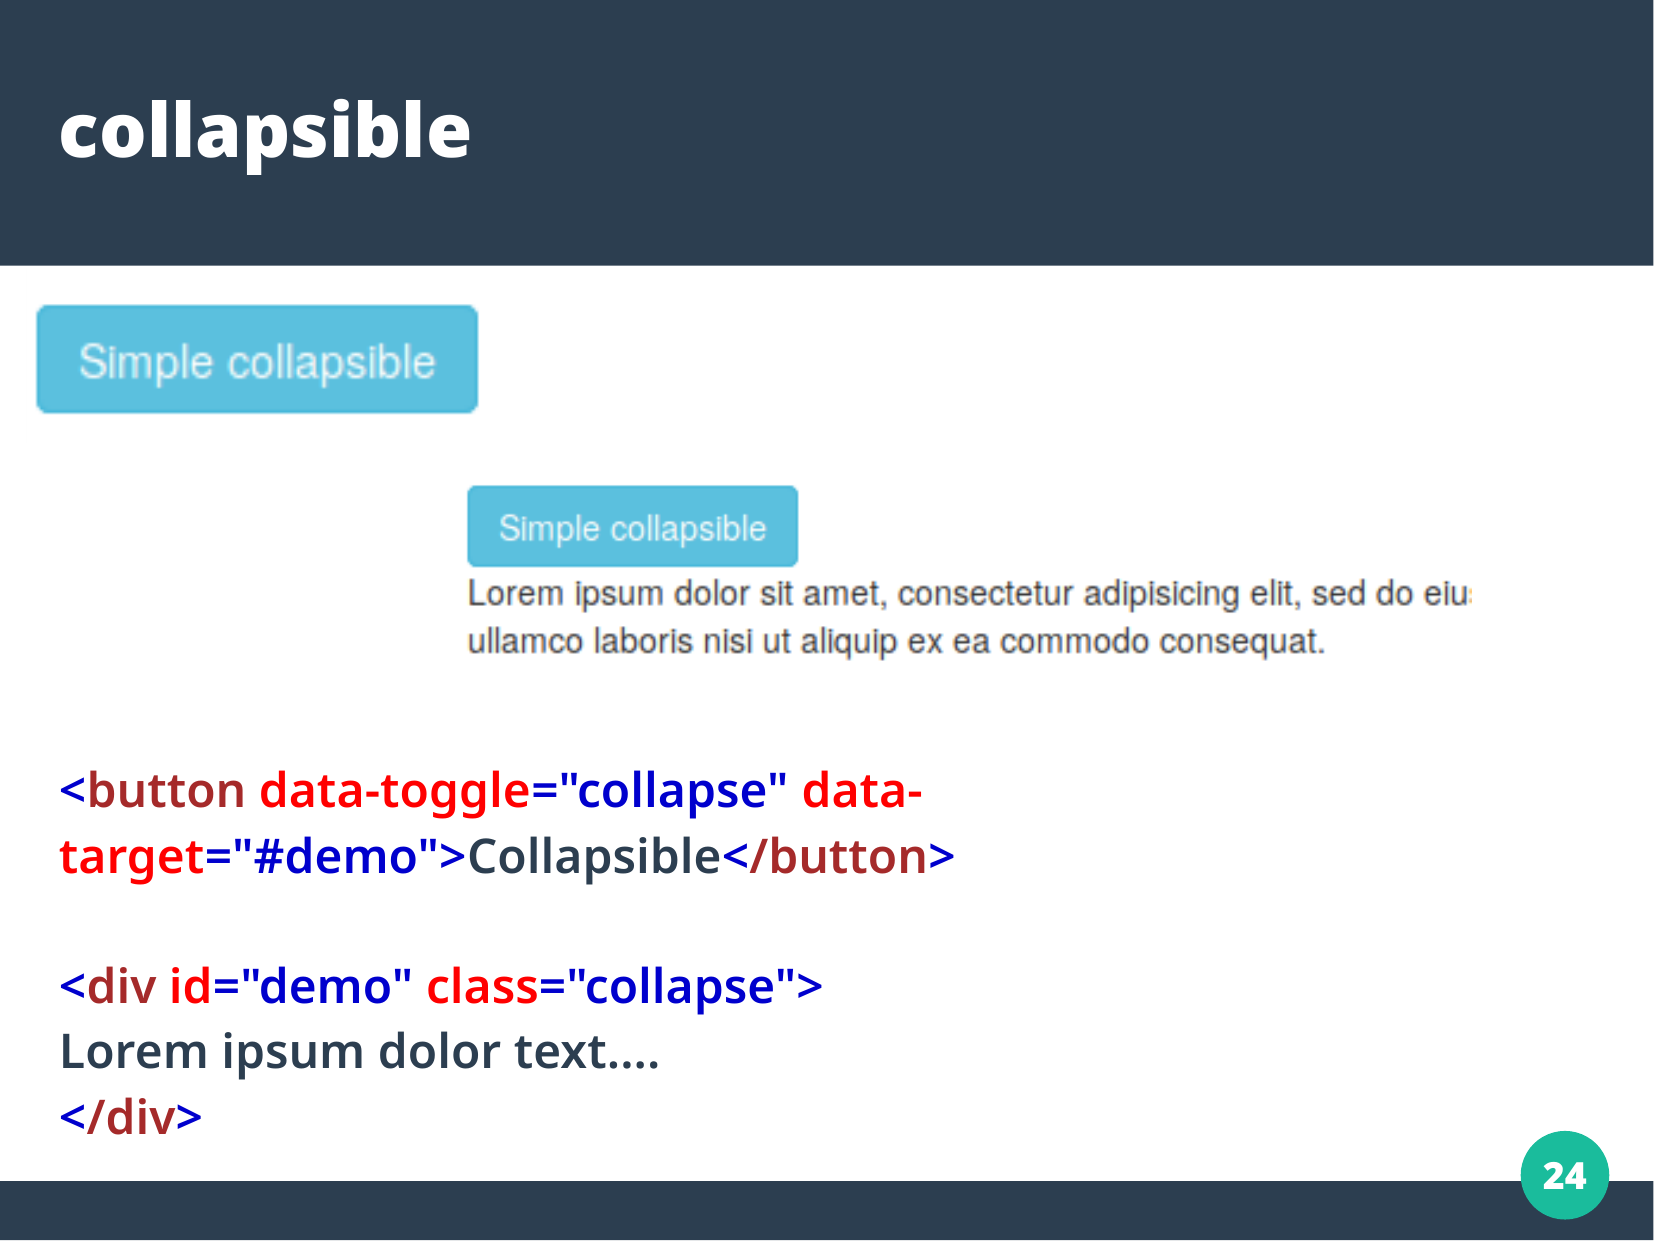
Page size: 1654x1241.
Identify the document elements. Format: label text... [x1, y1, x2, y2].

list <button data-toggle="collapse" data-target="#demo">Collapsible</button> <div id="demo" class="collapse"> Lorem ipsum dolor text.... </div> [59, 756, 1595, 1151]
title collapsible [59, 49, 1595, 207]
picture [25, 268, 514, 443]
picture [442, 472, 1472, 680]
